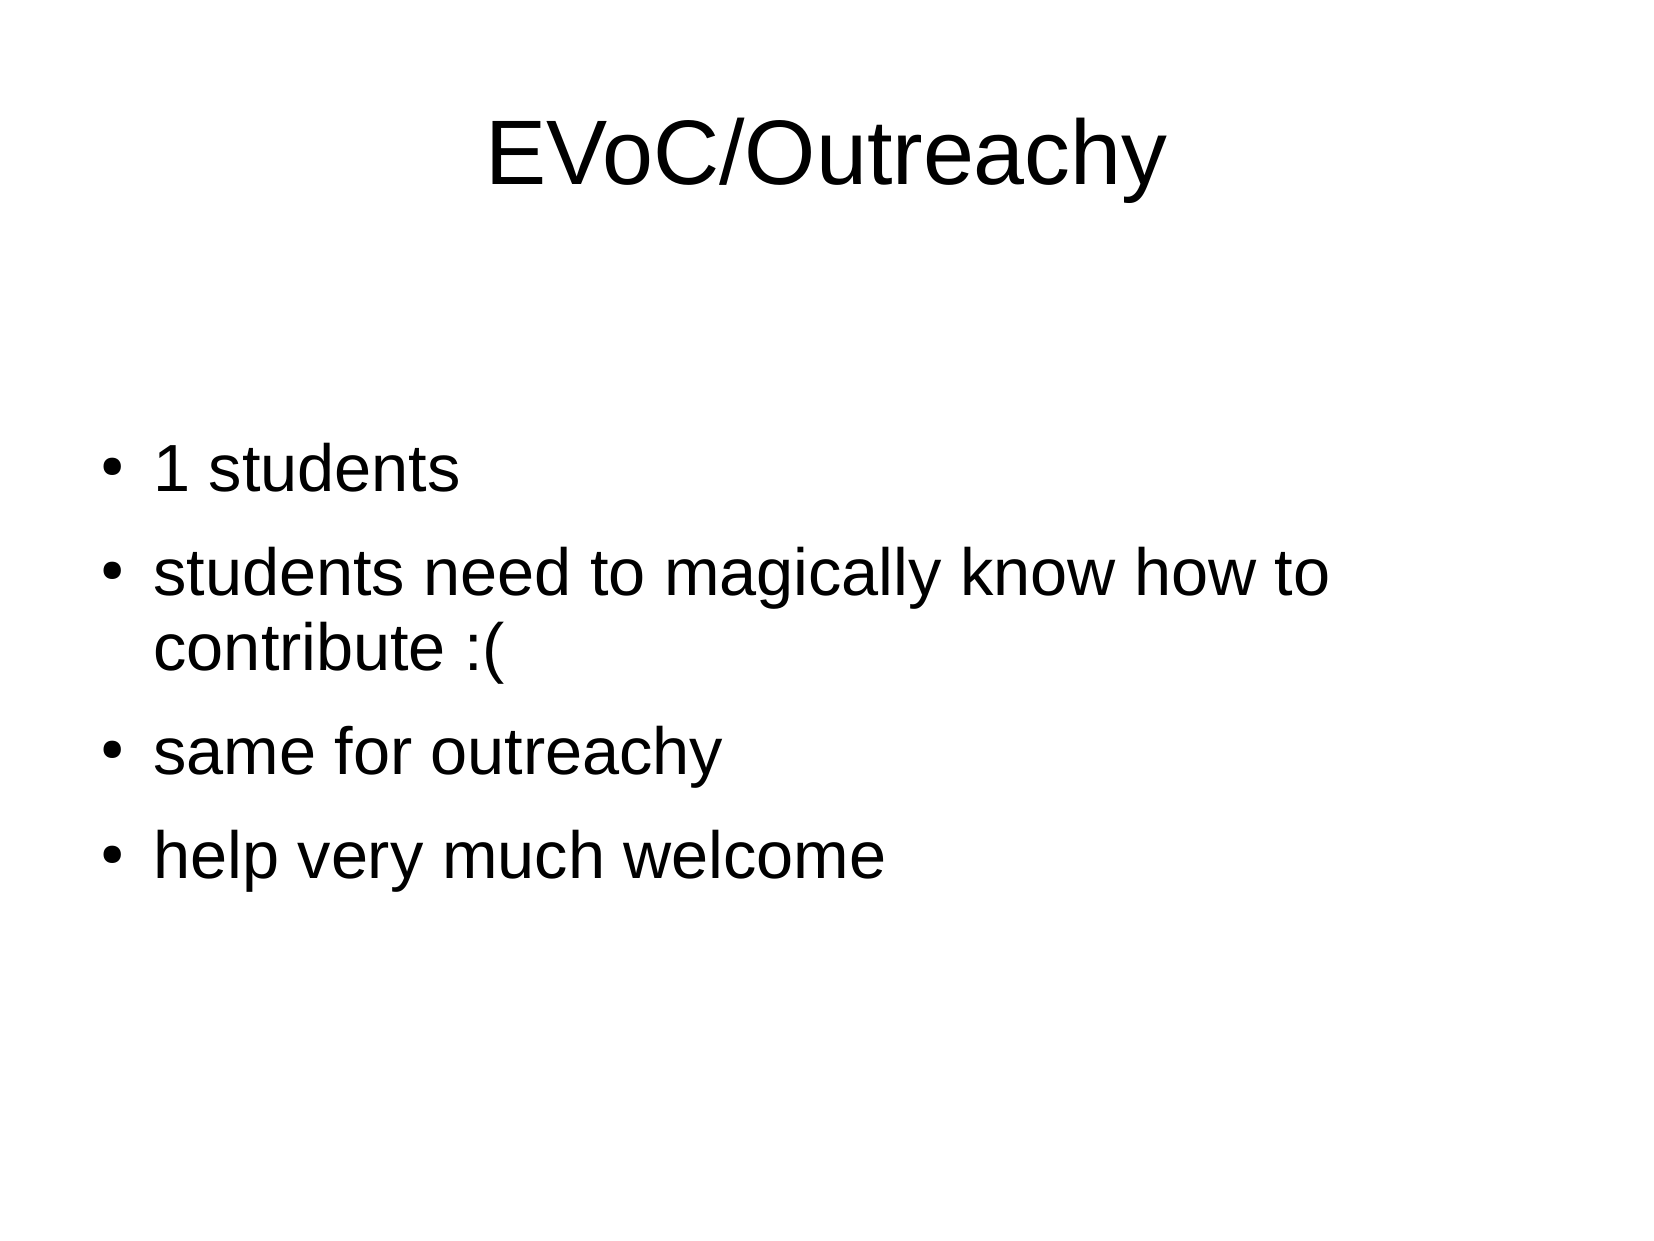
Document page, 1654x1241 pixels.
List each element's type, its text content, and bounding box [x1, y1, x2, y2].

title EVoC/Outreachy [82, 49, 1571, 257]
list 1 students students need to magically know how to contribute :( same for outreachy help very much welcome [82, 431, 1571, 1021]
